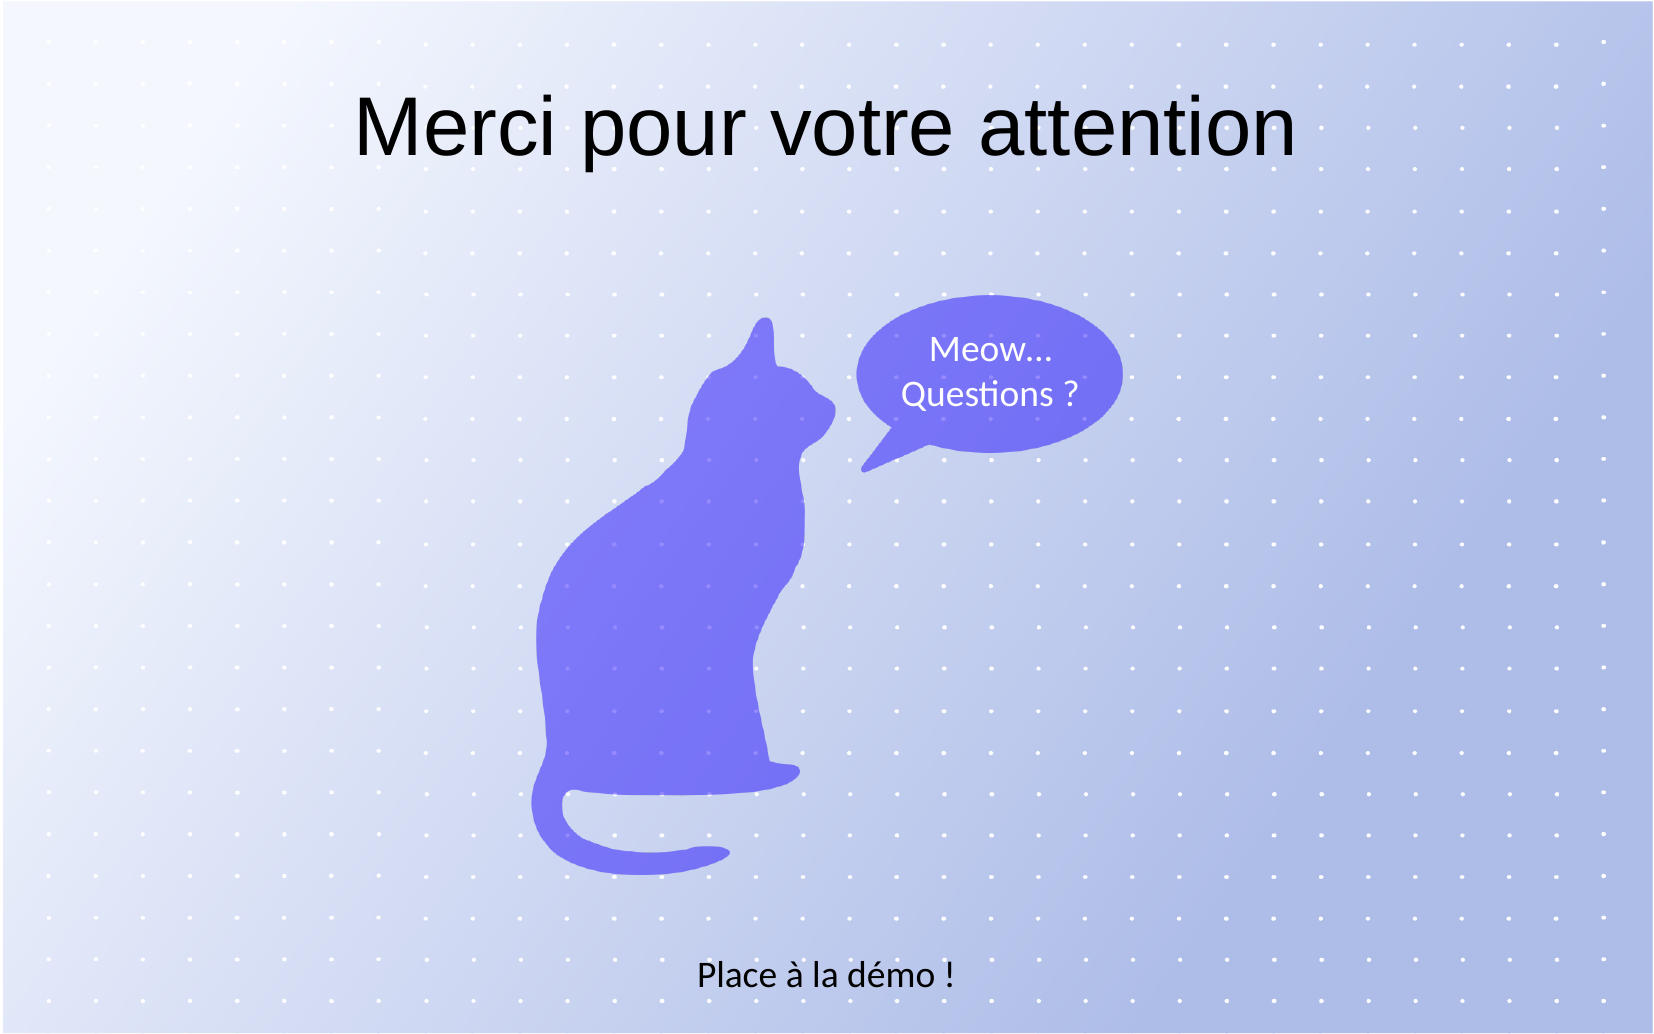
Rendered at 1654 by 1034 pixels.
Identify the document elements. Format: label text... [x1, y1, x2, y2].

picture [531, 295, 1123, 875]
title Merci pour votre attention [82, 41, 1571, 214]
text_box Place à la démo ! [11, 942, 1642, 1003]
text_box Meow… Questions ? [885, 316, 1098, 423]
